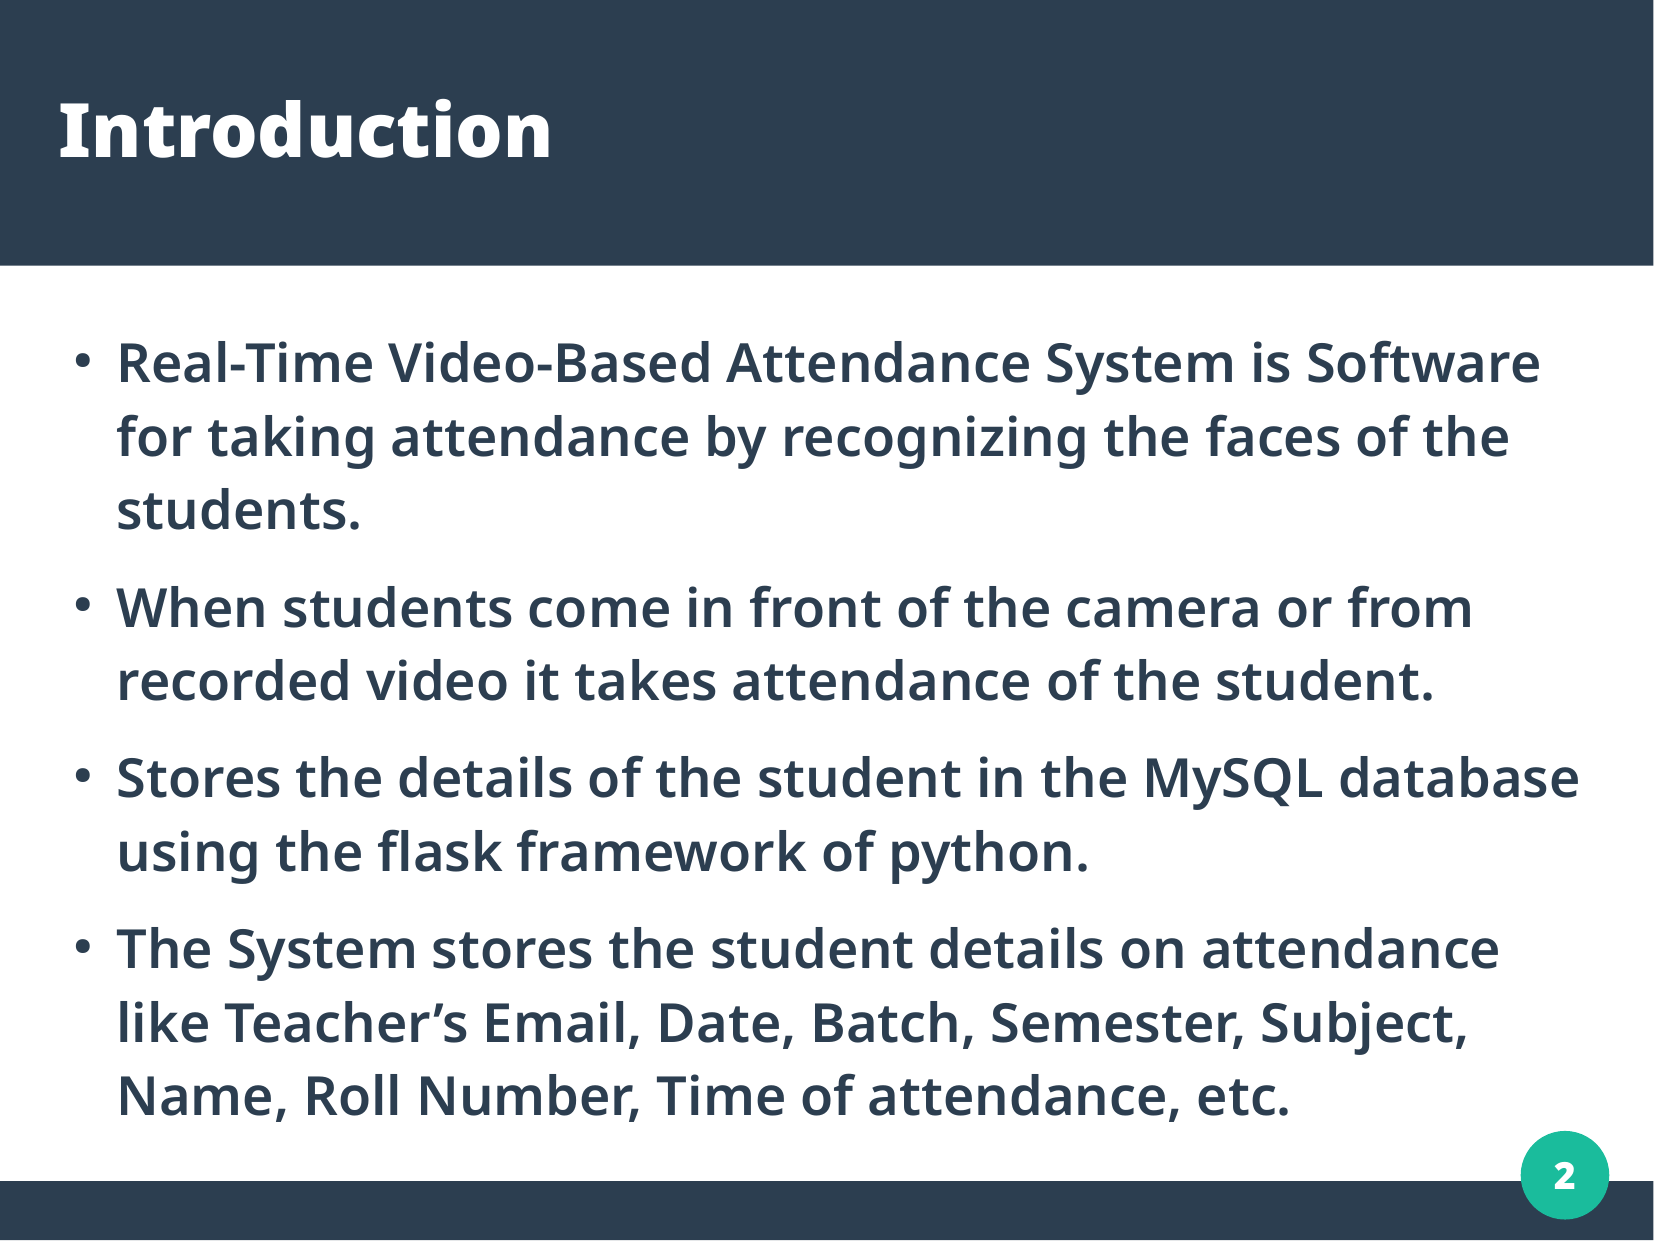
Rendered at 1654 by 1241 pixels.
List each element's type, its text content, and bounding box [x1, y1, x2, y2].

title Introduction [59, 49, 1595, 207]
list Real-Time Video-Based Attendance System is Software for taking attendance by recognizing the faces of the students. When students come in front of the camera or from recorded video it takes attendance of the student. Stores the details of the student in the MySQL database using the flask framework of python. The System stores the student details on attendance like Teacher’s Email, Date, Batch, Semester, Subject, Name, Roll Number, Time of attendance, etc. [59, 324, 1595, 1152]
